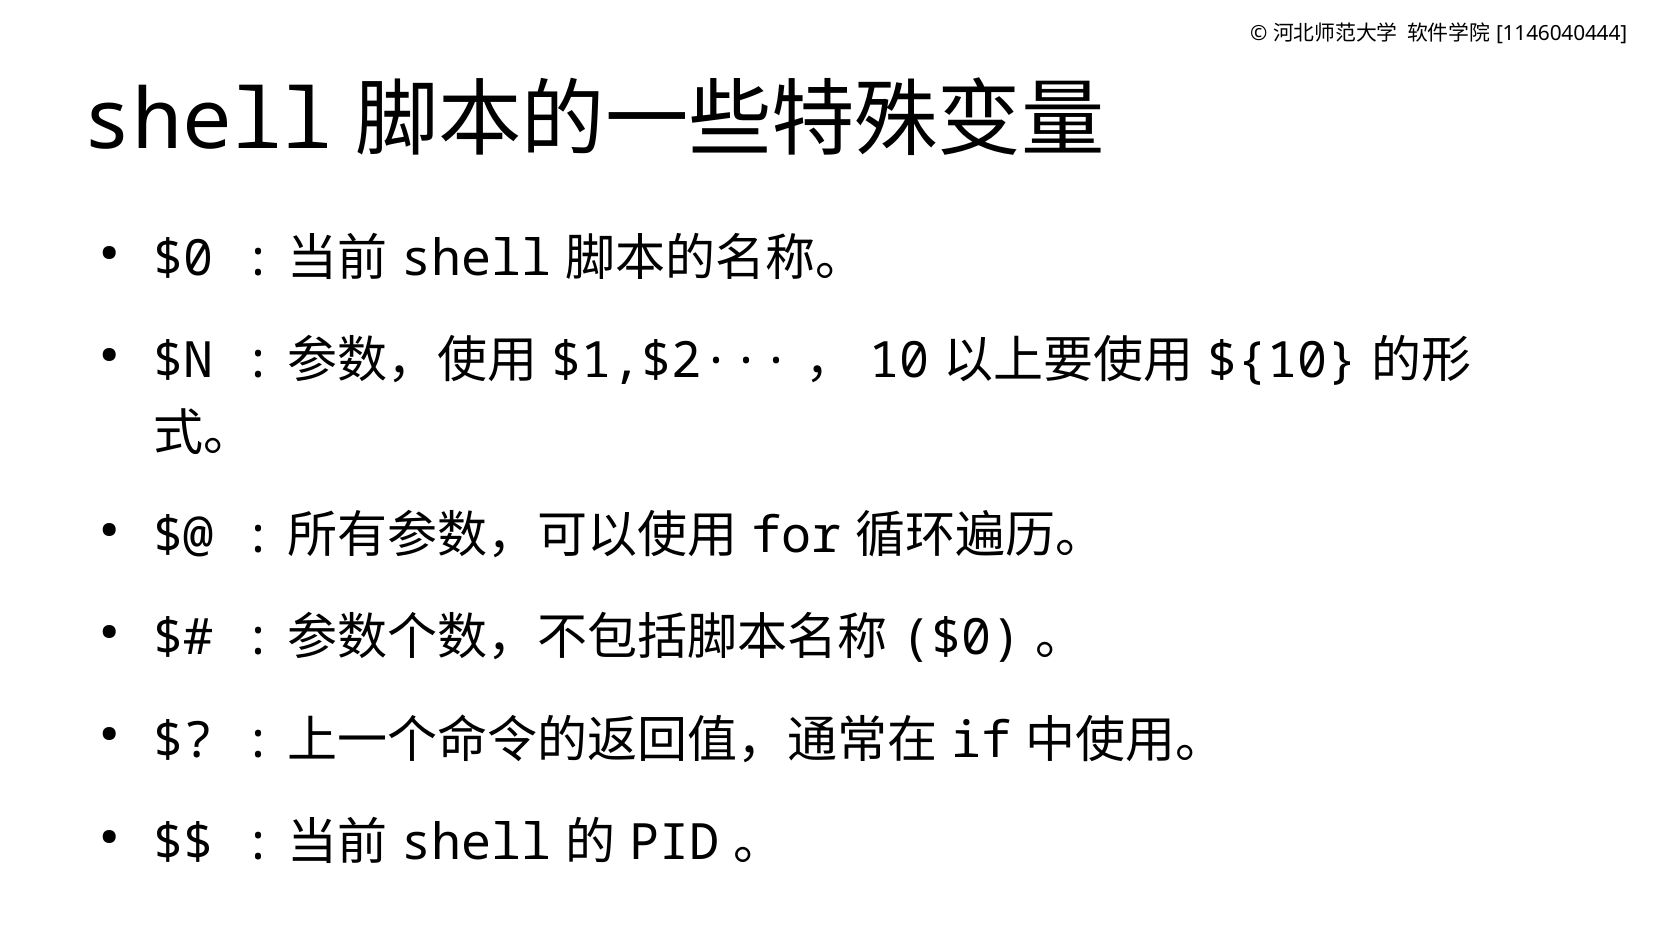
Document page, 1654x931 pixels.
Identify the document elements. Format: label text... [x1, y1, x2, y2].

title shell脚本的一些特殊变量 [82, 37, 1571, 189]
list $0 :当前shell脚本的名称。 $N :参数，使用$1,$2···，10以上要使用${10}的形式。 $@ :所有参数，可以使用for循环遍历。 $# :参数个数，不包括脚本名称($0)。 $? :上一个命令的返回值，通常在if中使用。 $$ :当前shell的PID。 [82, 217, 1571, 898]
